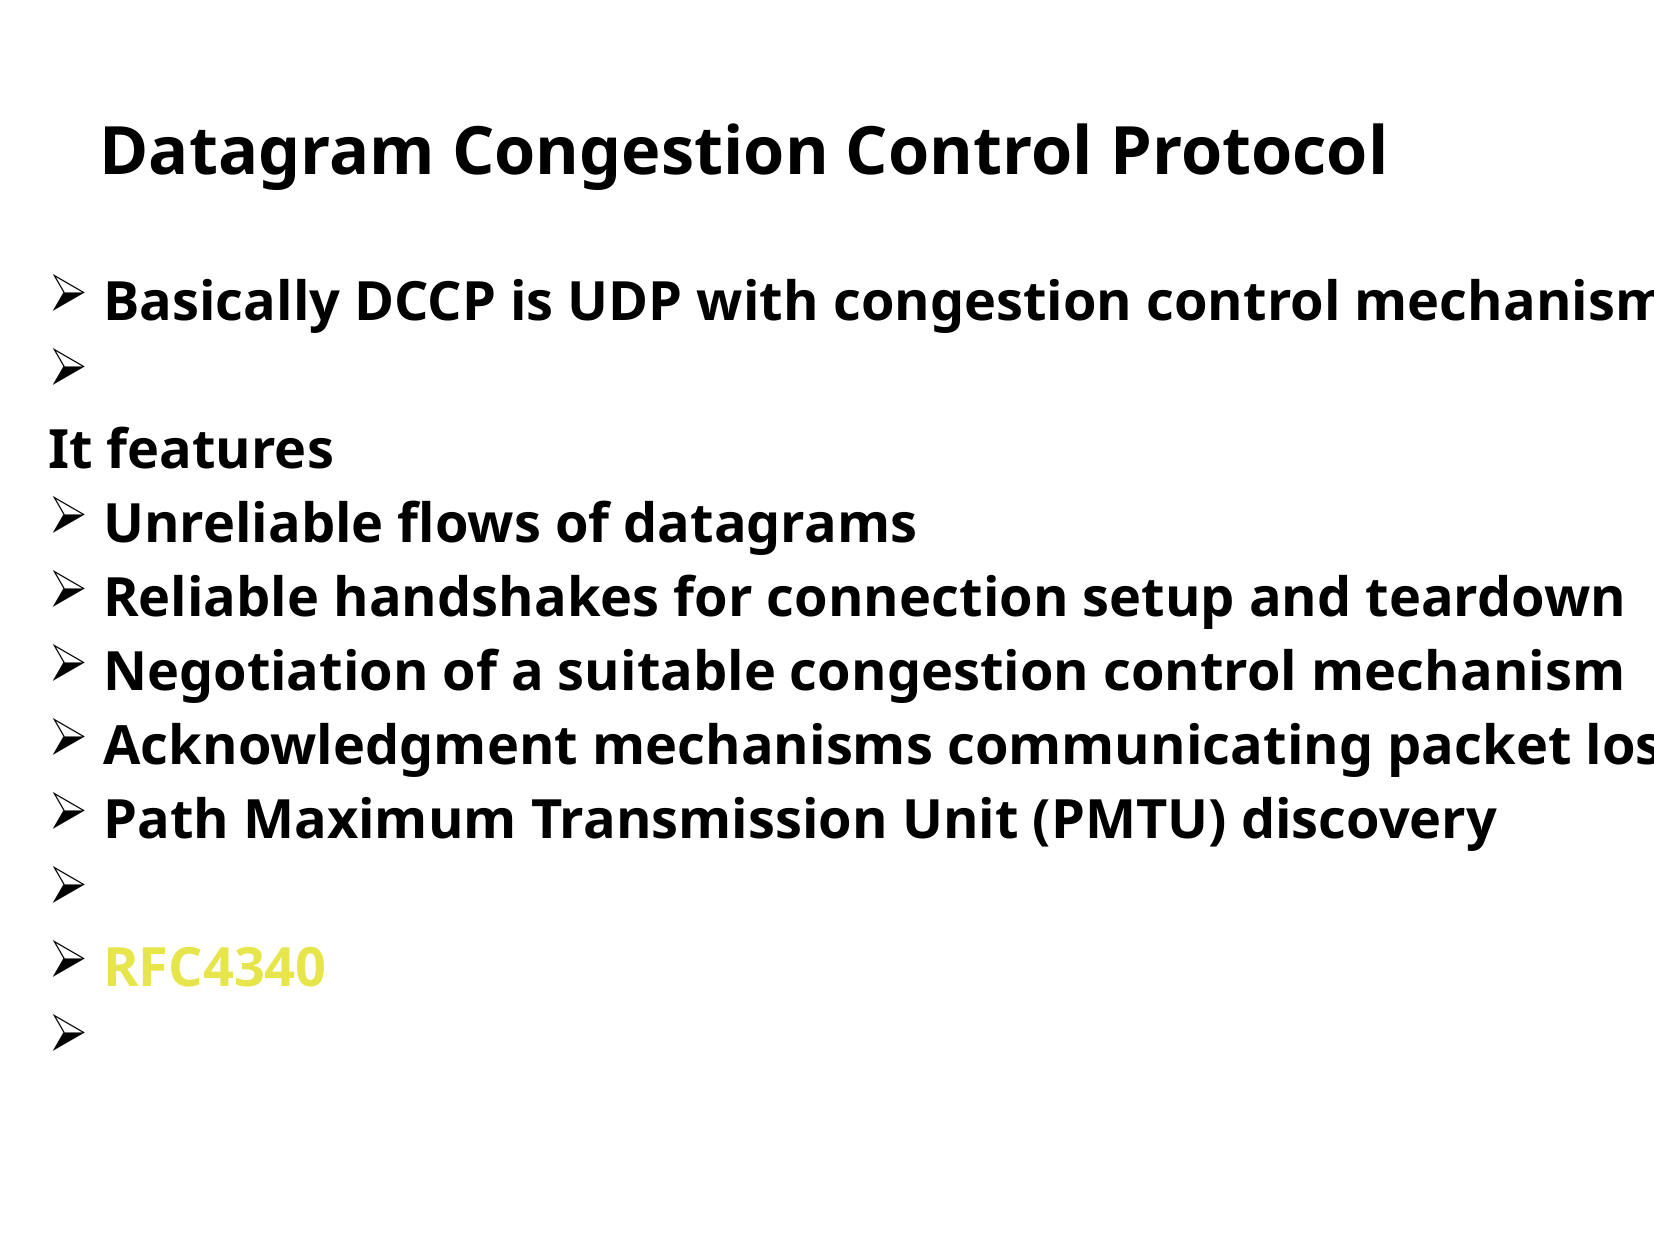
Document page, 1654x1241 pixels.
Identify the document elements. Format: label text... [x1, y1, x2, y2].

text_box Basically DCCP is UDP with congestion control mechanism It features Unreliable flows of datagrams Reliable handshakes for connection setup and teardown Negotiation of a suitable congestion control mechanism Acknowledgment mechanisms communicating packet loss Path Maximum Transmission Unit (PMTU) discovery RFC4340 [33, 255, 1611, 969]
title Datagram Congestion Control Protocol [0, 49, 1489, 257]
